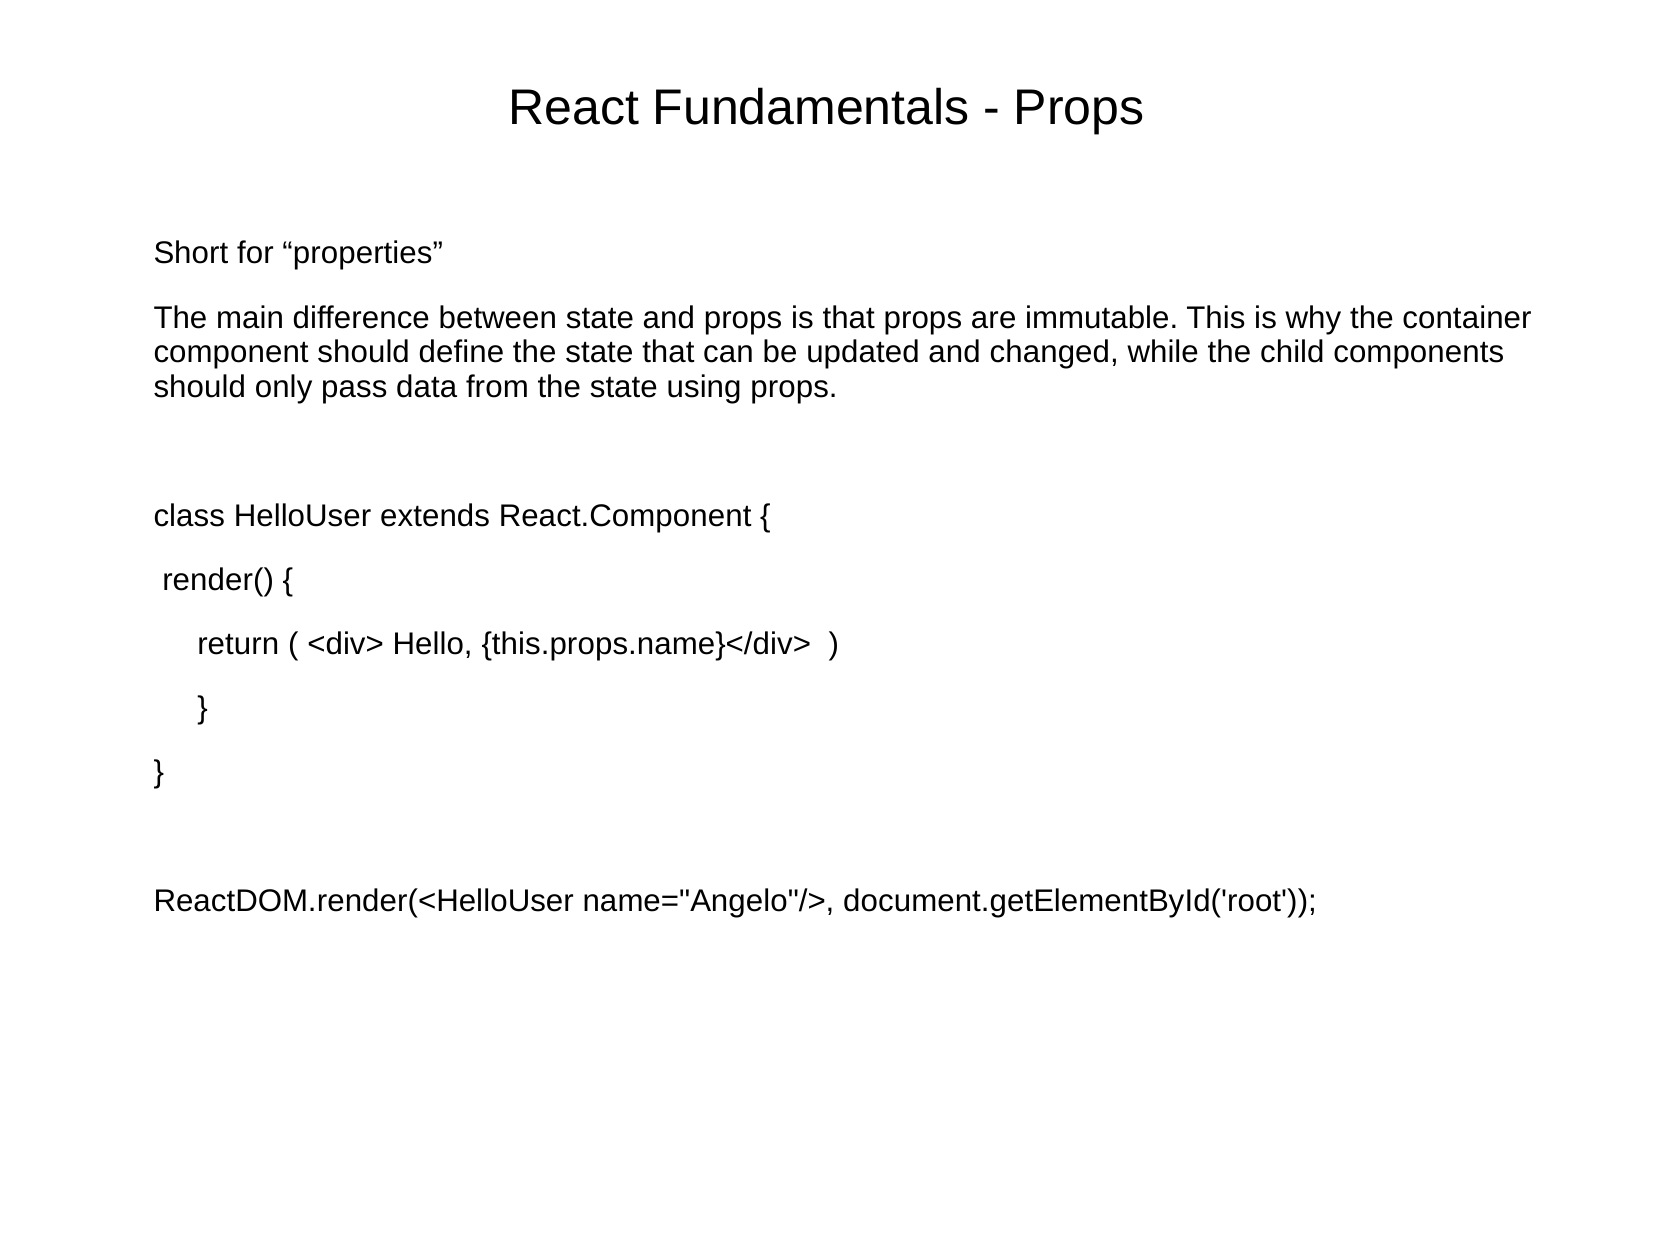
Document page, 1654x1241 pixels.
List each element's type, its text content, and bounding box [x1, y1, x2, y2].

list Short for “properties” The main difference between state and props is that props are immutable. This is why the container component should define the state that can be updated and changed, while the child components should only pass data from the state using props. class HelloUser extends React.Component { render() { return ( <div> Hello, {this.props.name}</div> ) } } ReactDOM.render(<HelloUser name="Angelo"/>, document.getElementById('root')); [82, 171, 1571, 1201]
title React Fundamentals - Props [82, 49, 1571, 166]
